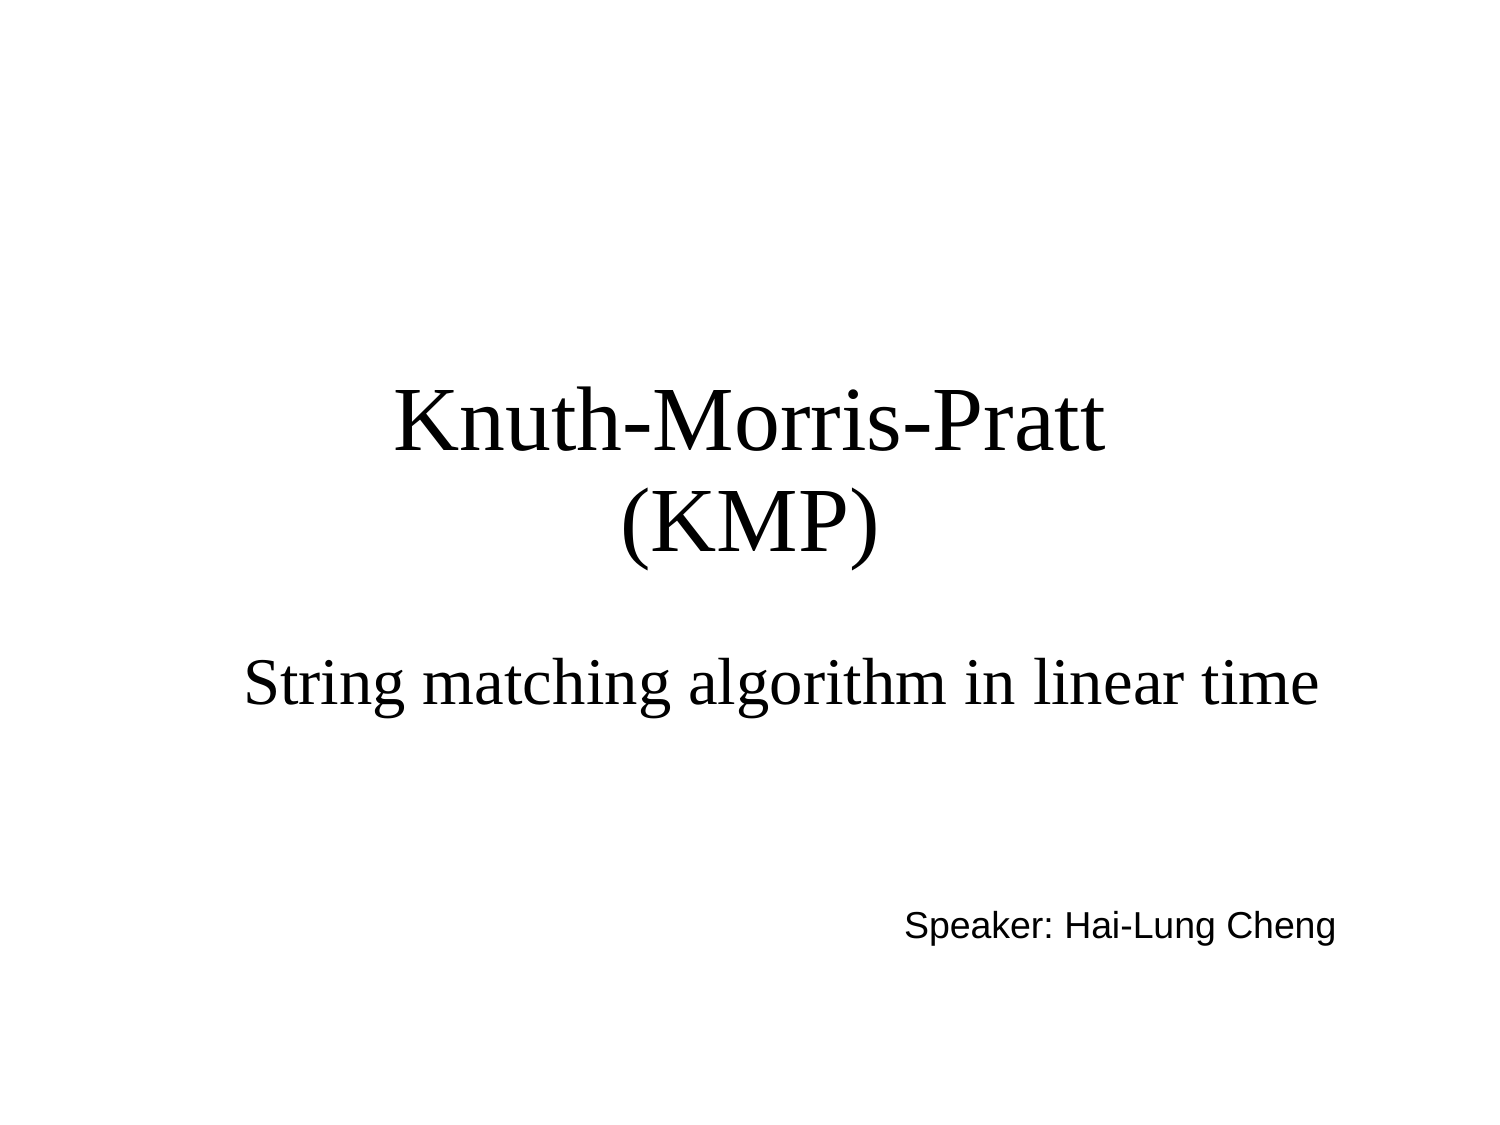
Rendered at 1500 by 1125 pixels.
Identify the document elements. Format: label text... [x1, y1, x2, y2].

title Knuth-Morris-Pratt (KMP) [112, 349, 1388, 591]
text_box Speaker: Hai-Lung Cheng [889, 896, 1352, 955]
subtitle String matching algorithm in linear time [224, 637, 1341, 926]
